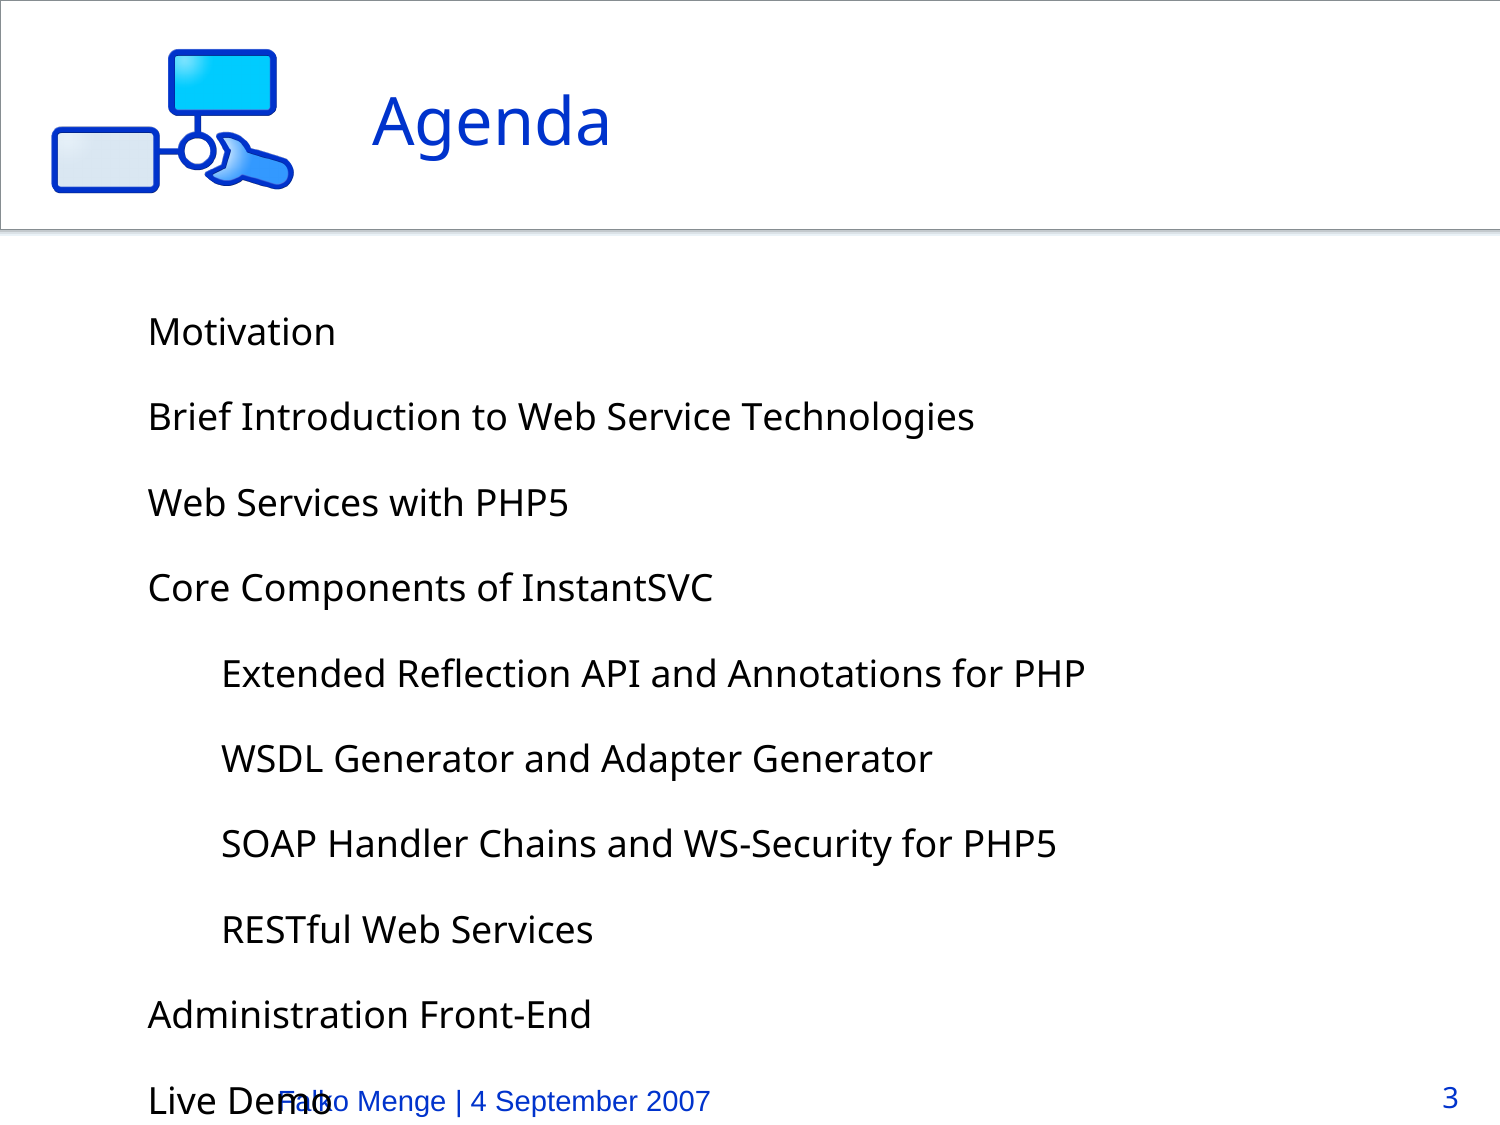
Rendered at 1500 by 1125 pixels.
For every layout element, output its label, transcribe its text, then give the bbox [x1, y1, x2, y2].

list Motivation Brief Introduction to Web Service Technologies Web Services with PHP5 Core Components of InstantSVC Extended Reflection API and Annotations for PHP WSDL Generator and Adapter Generator SOAP Handler Chains and WS-Security for PHP5 RESTful Web Services Administration Front-End Live Demo [117, 284, 1459, 1030]
picture [8, 19, 310, 224]
title Agenda [372, 19, 1500, 221]
picture [0, 230, 1500, 236]
